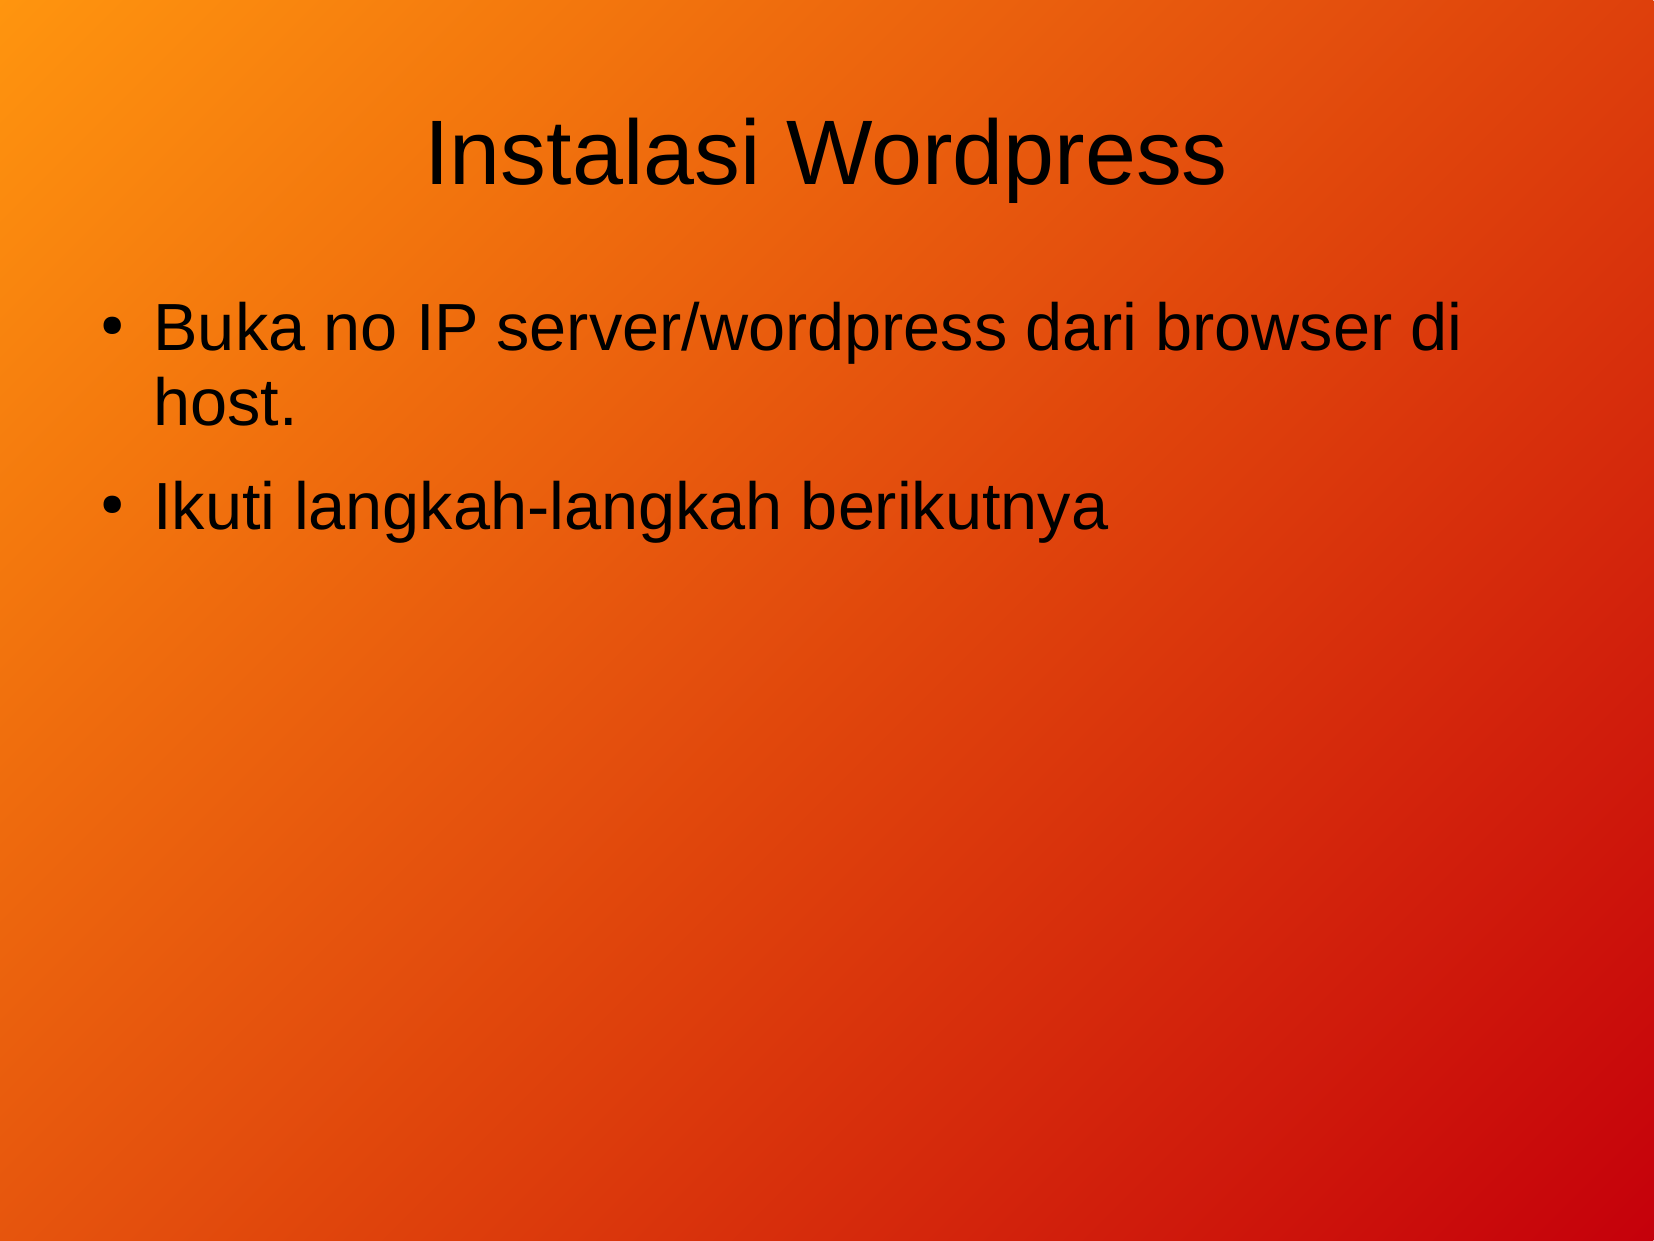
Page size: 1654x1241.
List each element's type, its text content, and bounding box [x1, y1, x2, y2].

title Instalasi Wordpress [82, 49, 1571, 257]
list Buka no IP server/wordpress dari browser di host. Ikuti langkah-langkah berikutnya [82, 290, 1571, 1010]
